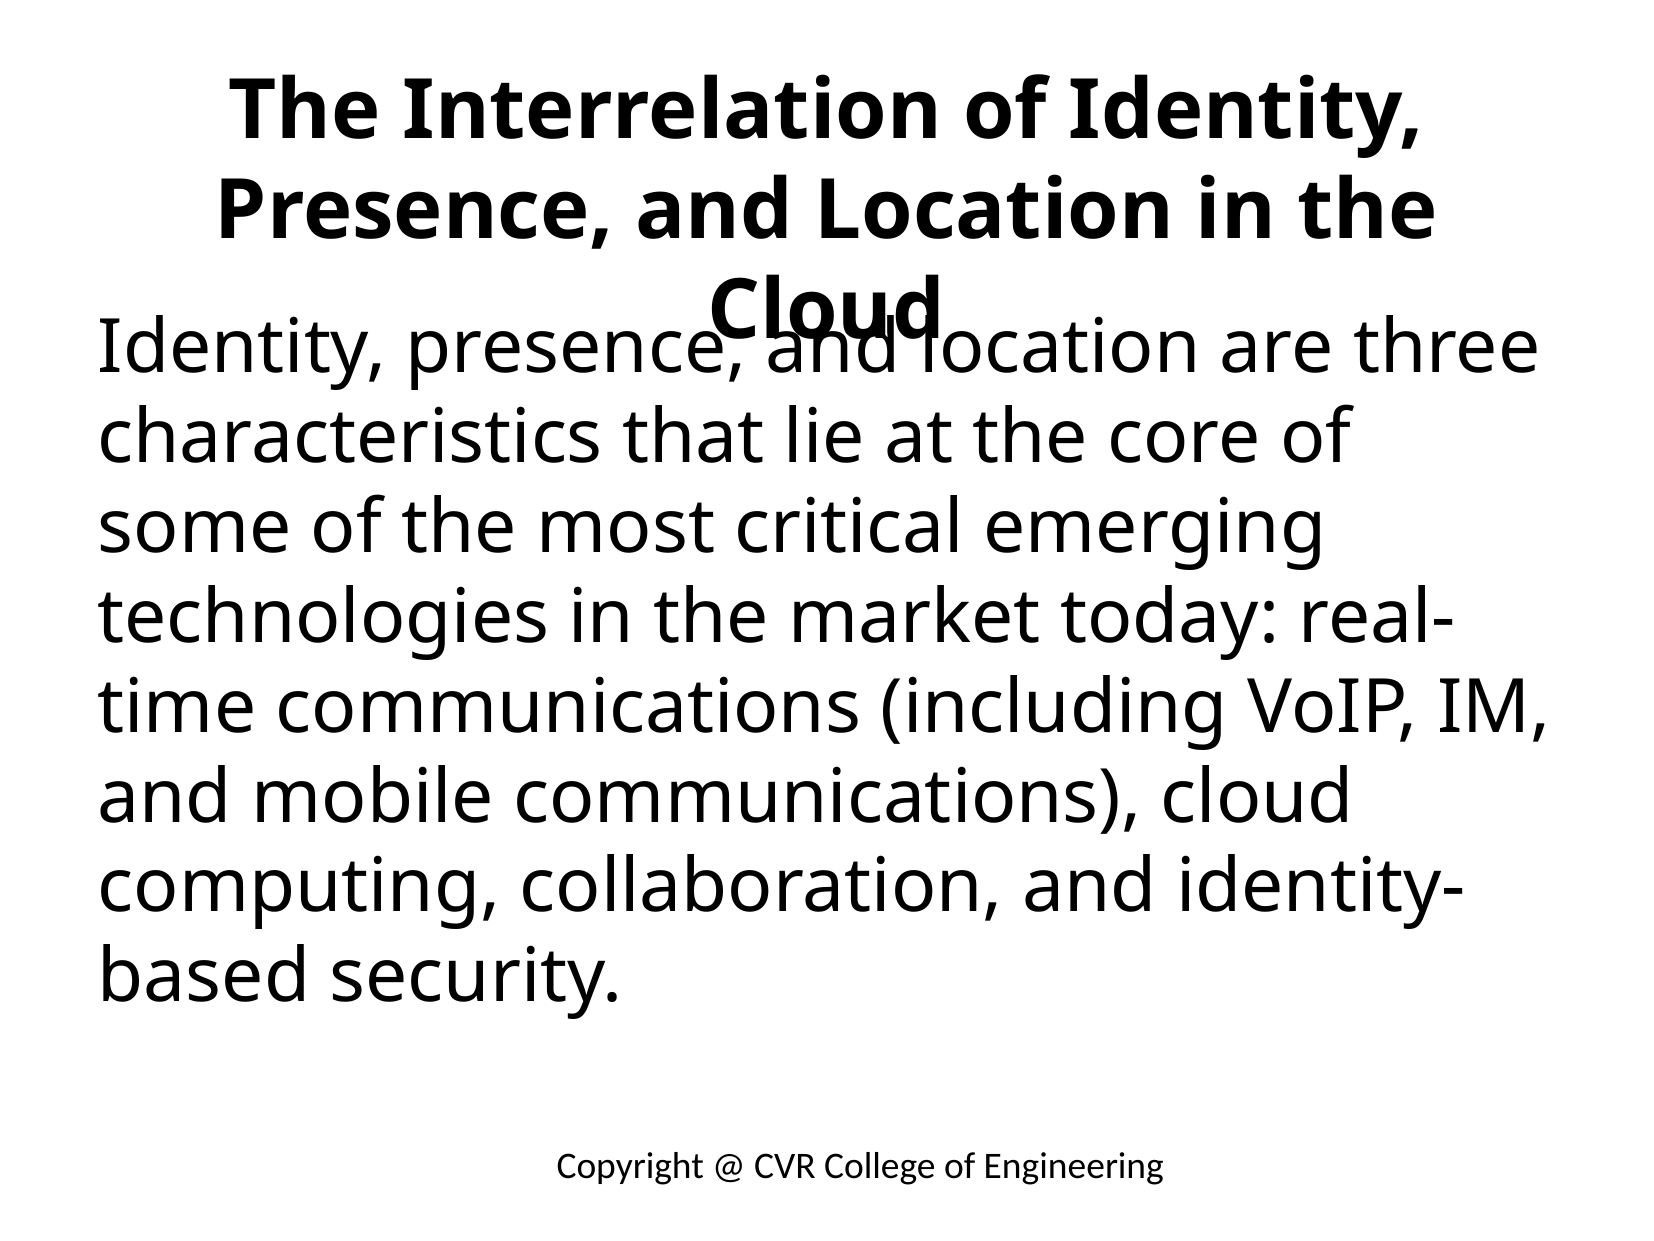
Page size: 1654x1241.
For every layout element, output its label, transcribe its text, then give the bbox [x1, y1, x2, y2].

title The Interrelation of Identity, Presence, and Location in the Cloud [82, 48, 1571, 258]
list Identity, presence, and location are three characteristics that lie at the core of some of the most critical emerging technologies in the market today: real-time communications (including VoIP, IM, and mobile communications), cloud computing, collaboration, and identity-based security. [82, 290, 1571, 1036]
